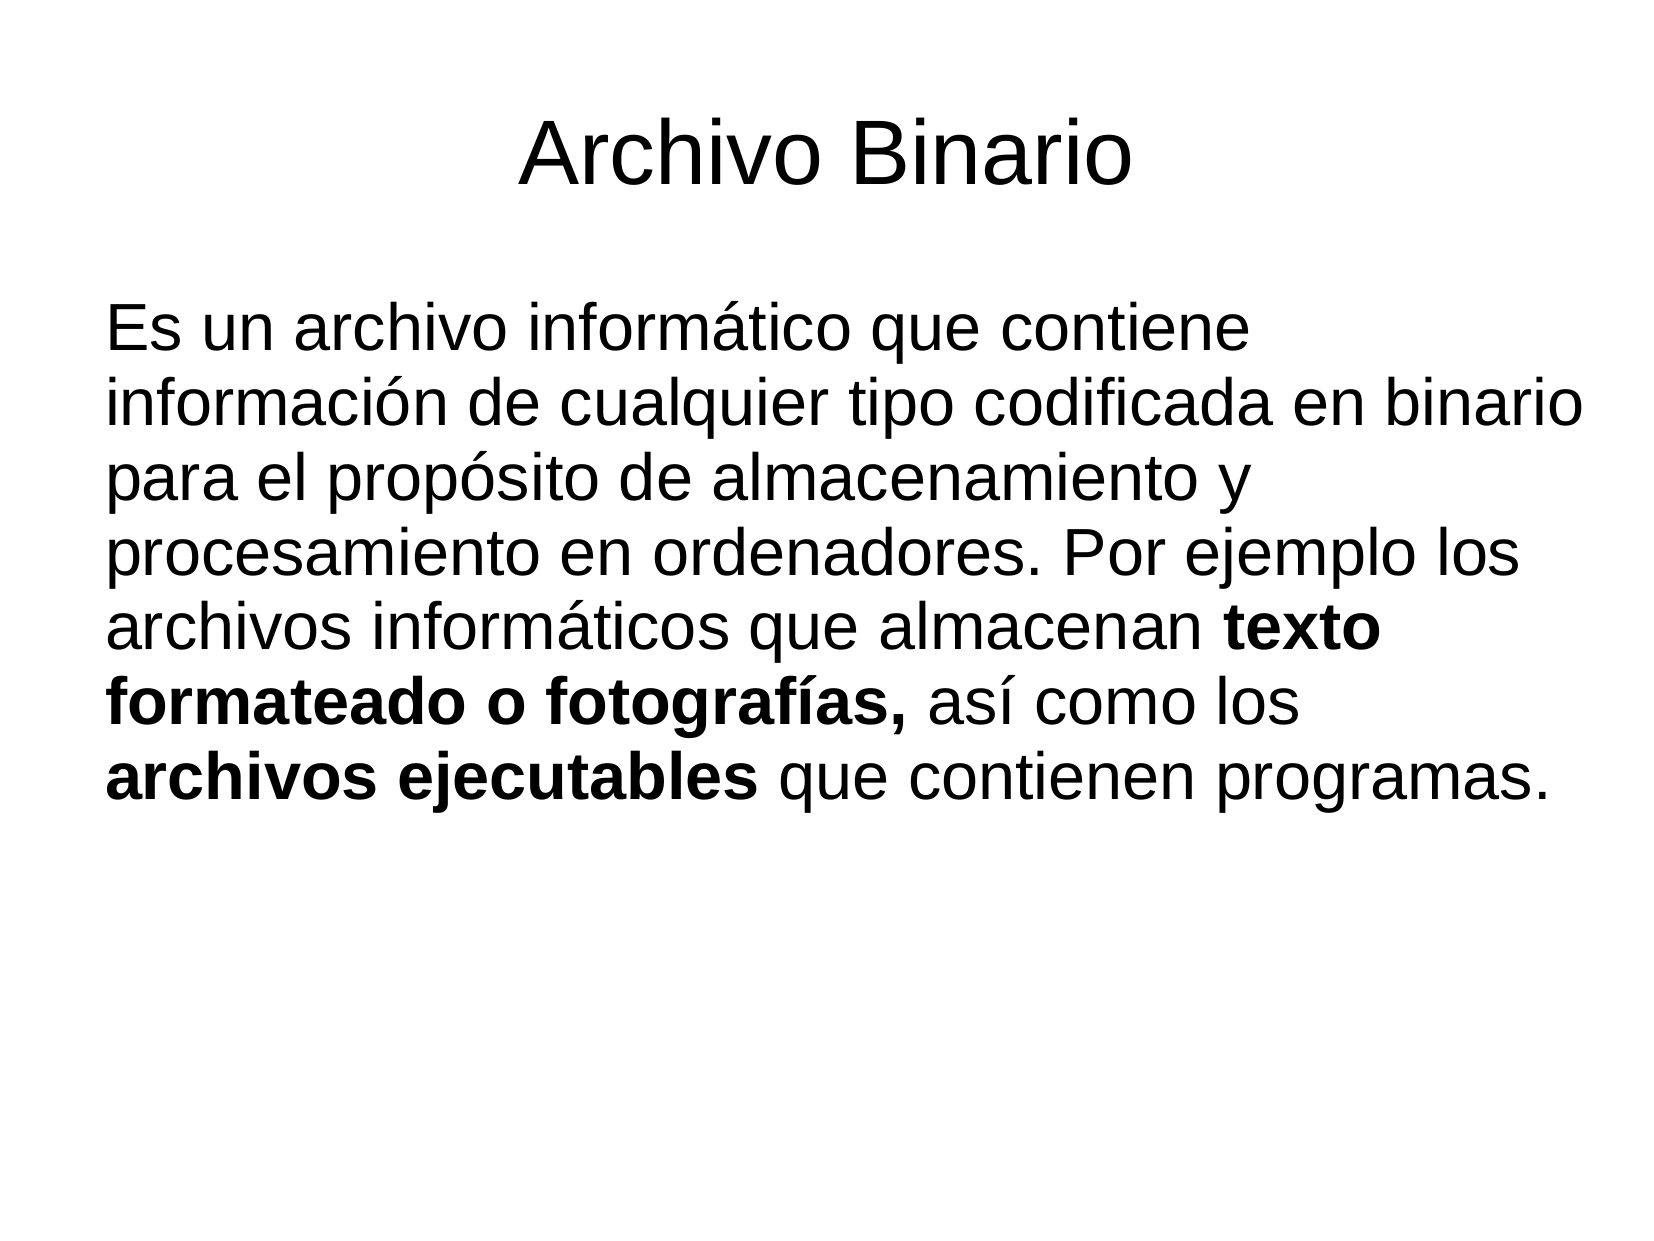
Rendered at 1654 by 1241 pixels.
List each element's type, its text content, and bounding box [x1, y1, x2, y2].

subtitle Es un archivo informático que contiene información de cualquier tipo codificada en binario para el propósito de almacenamiento y procesamiento en ordenadores. Por ejemplo los archivos informáticos que almacenan texto formateado o fotografías, así como los archivos ejecutables que contienen programas. [105, 290, 1594, 1109]
title Archivo Binario [82, 49, 1571, 257]
